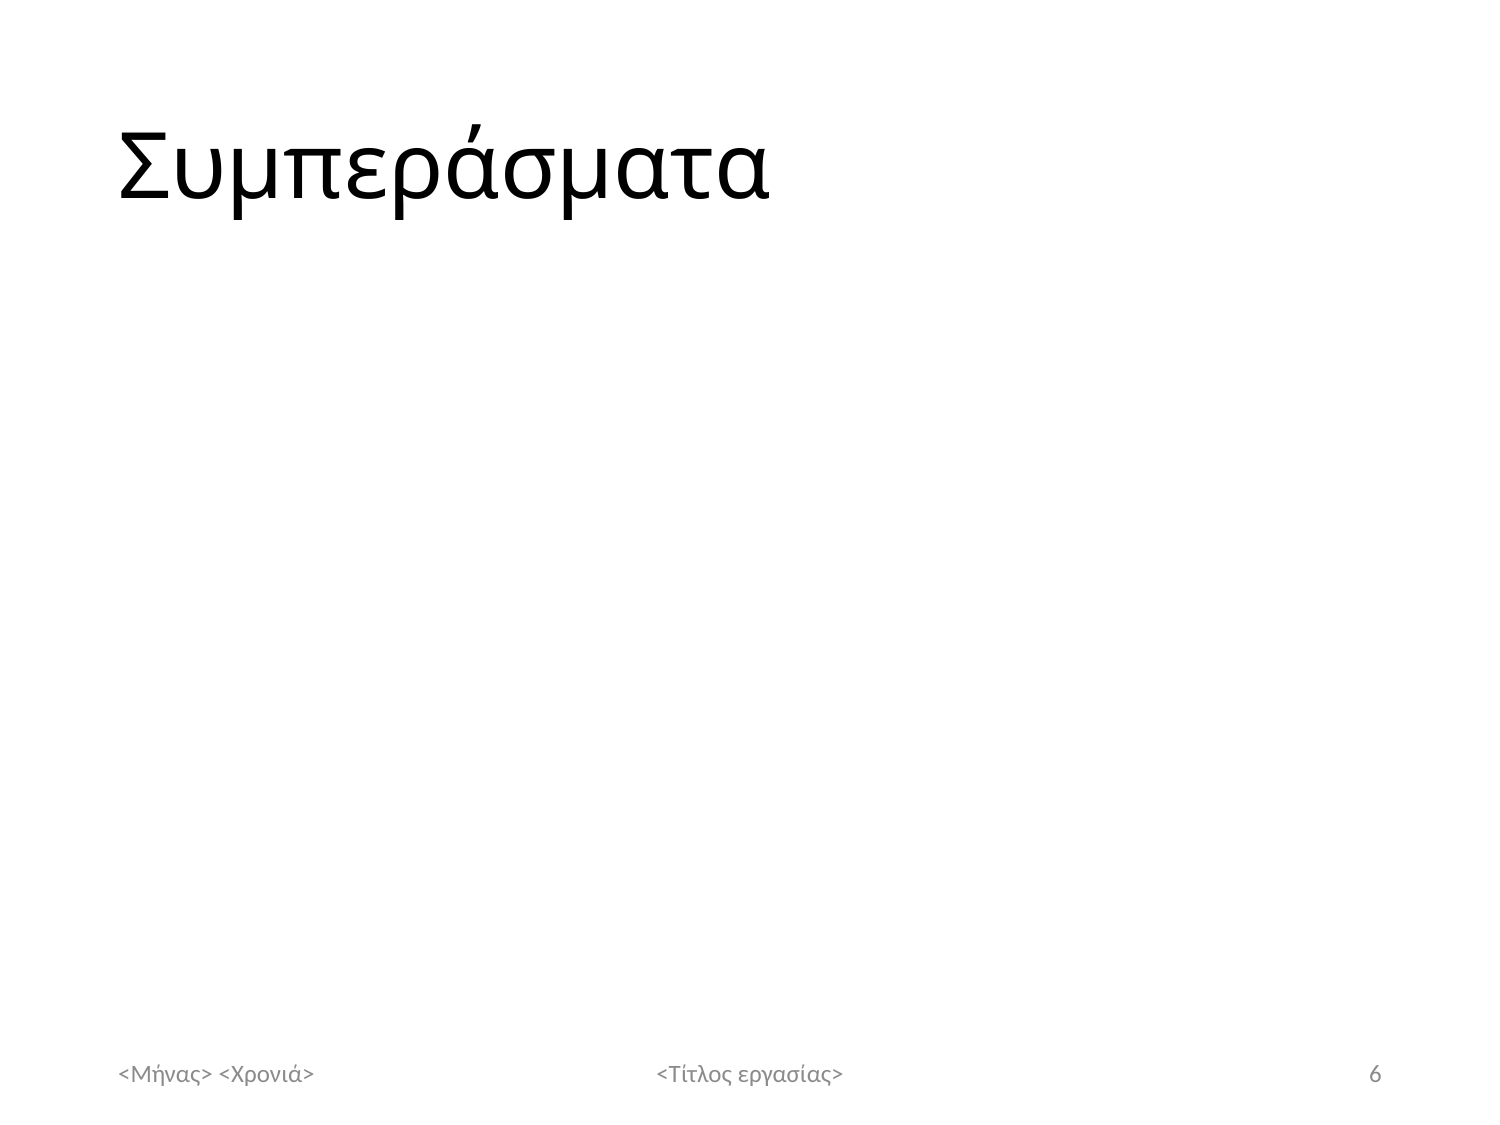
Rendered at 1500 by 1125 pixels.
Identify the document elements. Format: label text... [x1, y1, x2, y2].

slide_number <Μήνας> <Χρονιά> [103, 1042, 441, 1103]
slide_number <number> [1059, 1042, 1397, 1103]
title Συμπεράσματα [103, 59, 1397, 278]
footer <Τίτλος εργασίας> [496, 1042, 1004, 1103]
